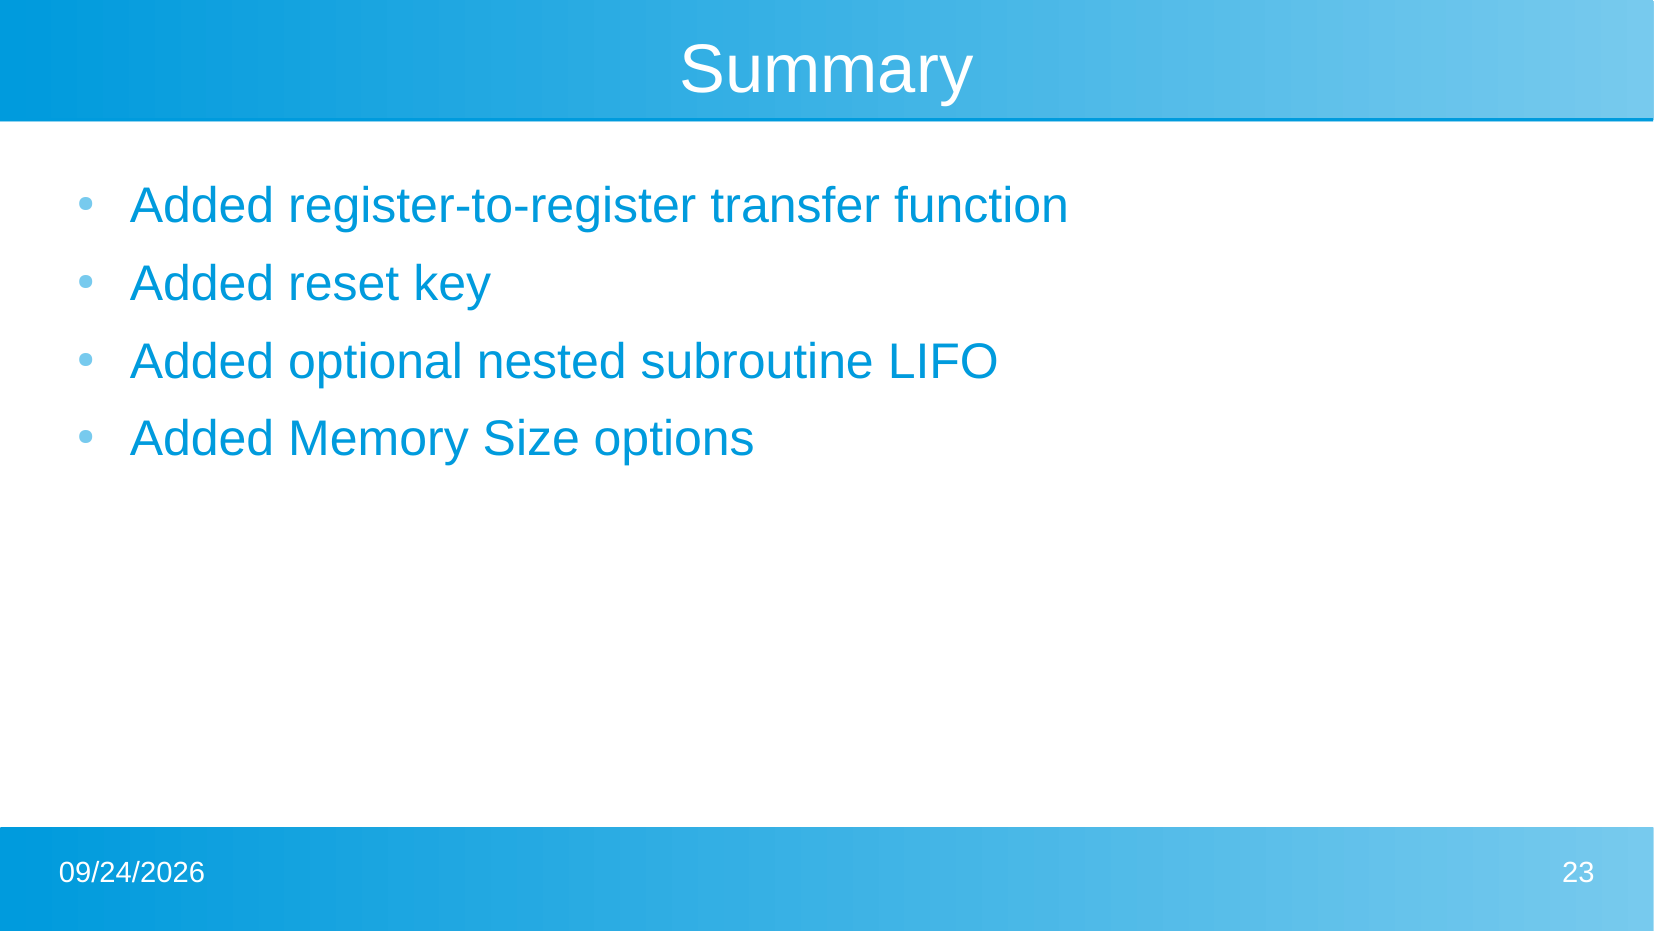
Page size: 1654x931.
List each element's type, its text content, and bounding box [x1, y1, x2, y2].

list Added register-to-register transfer function Added reset key Added optional nested subroutine LIFO Added Memory Size options [59, 177, 1595, 768]
title Summary [59, 29, 1595, 108]
